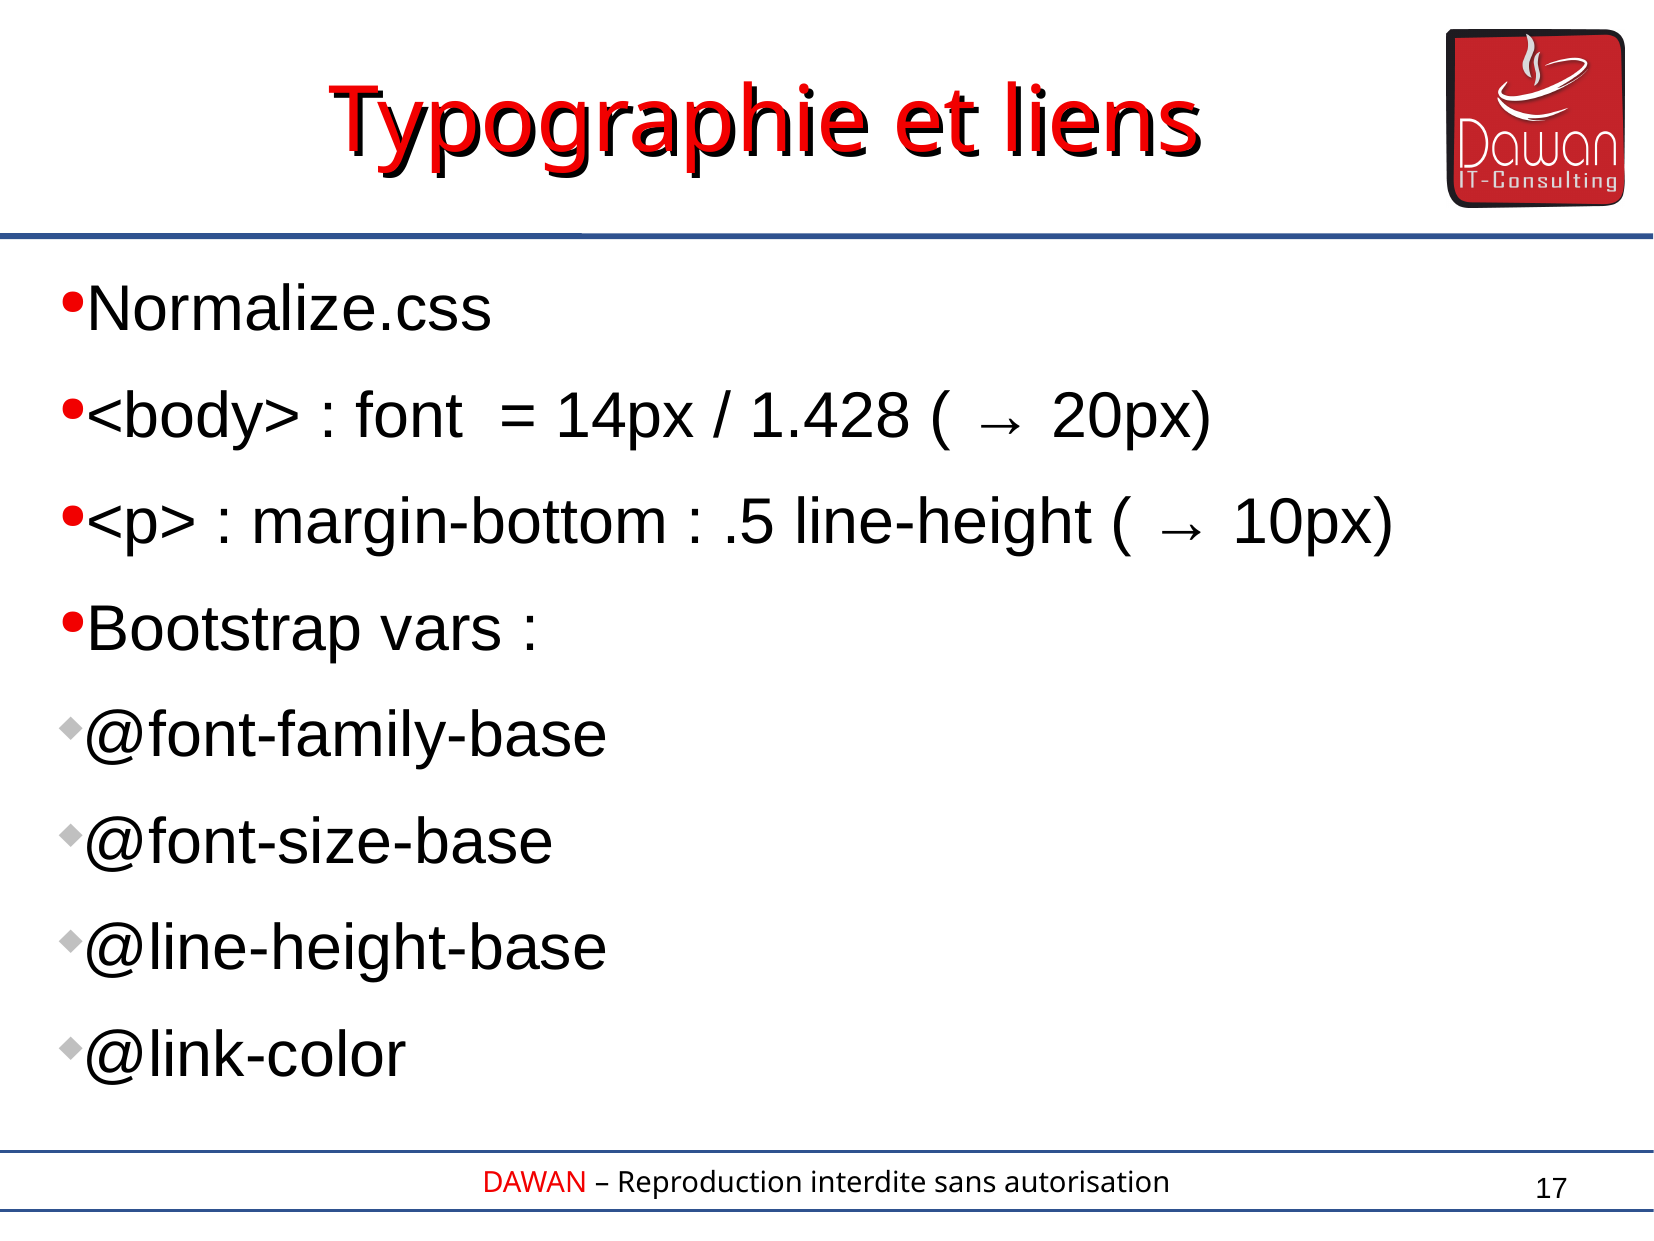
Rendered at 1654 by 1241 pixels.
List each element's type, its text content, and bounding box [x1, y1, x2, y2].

text_box [1535, 1169, 1595, 1234]
title Typographie et liens [59, 24, 1447, 206]
list Normalize.css <body> : font = 14px / 1.428 ( → 20px) <p> : margin-bottom : .5 line-height ( → 10px) Bootstrap vars : @font-family-base @font-size-base @line-height-base @link-color [59, 265, 1595, 1094]
